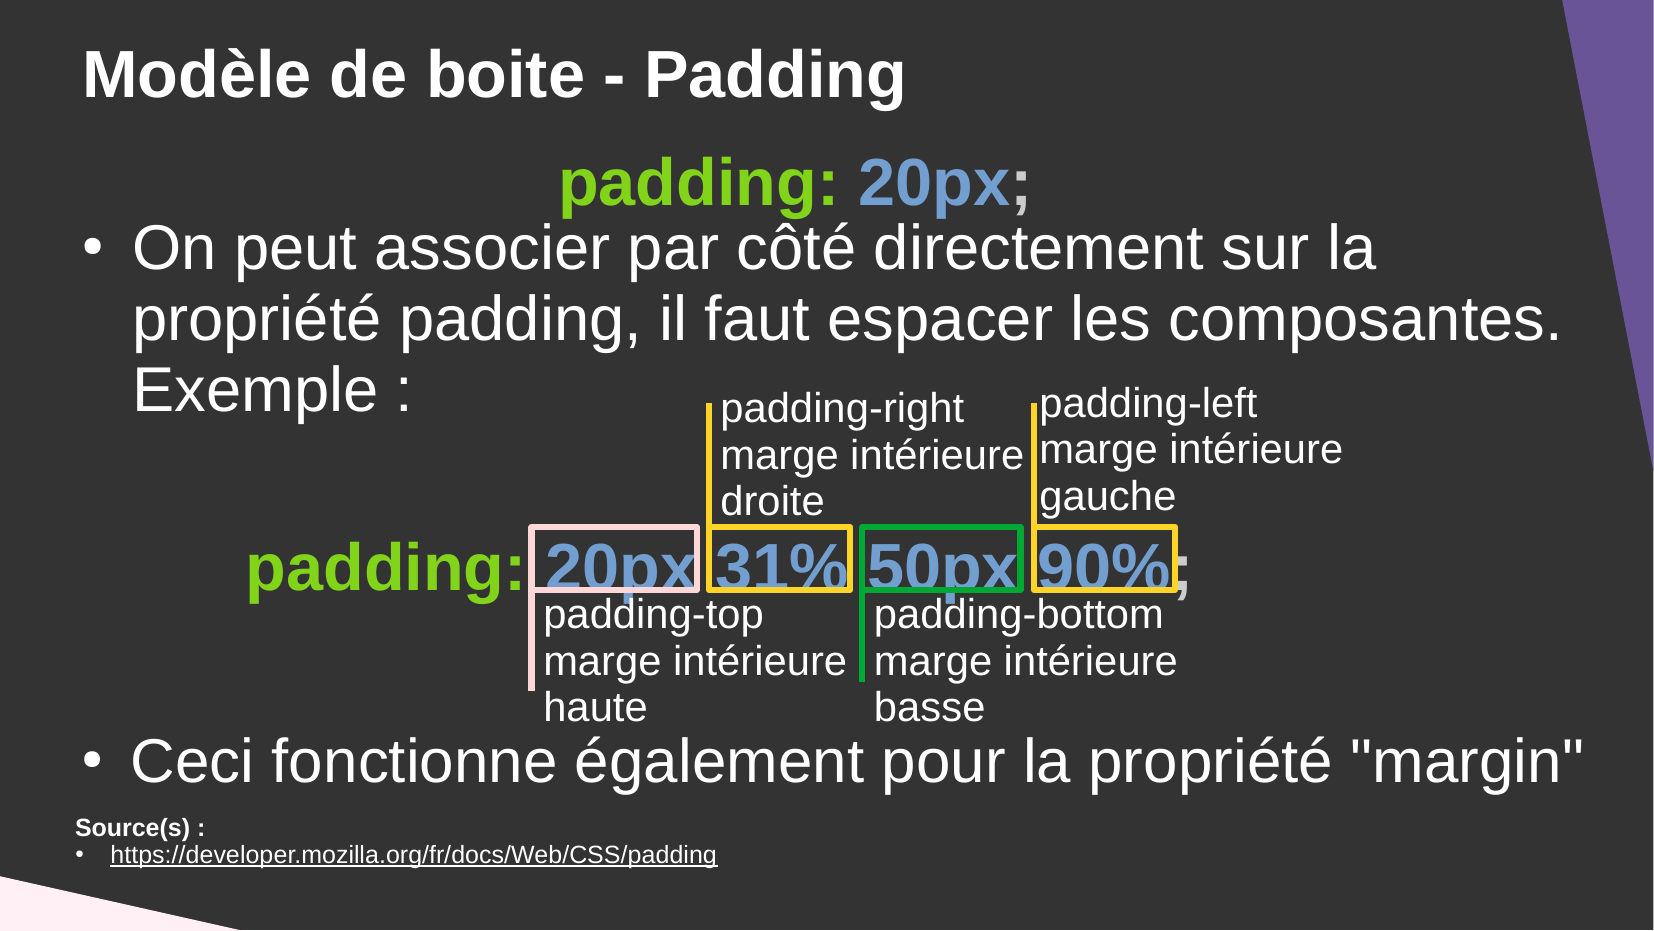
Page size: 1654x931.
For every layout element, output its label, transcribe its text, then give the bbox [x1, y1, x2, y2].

text_box Source(s) : https://developer.mozilla.org/fr/docs/Web/CSS/padding [60, 805, 1546, 913]
text_box padding: 20px 31% 50px 90%; [851, 525, 859, 613]
title padding-top marge intérieure haute [543, 591, 851, 726]
text_box [1562, 0, 1654, 475]
title padding-bottom marge intérieure basse [874, 591, 1182, 726]
title Modèle de boite - Padding [82, 37, 1571, 112]
text_box padding: 20px 31% 50px 90%; [535, 530, 694, 587]
list Ceci fonctionne également pour la propriété "margin" [64, 726, 1604, 815]
text_box padding: 20px 31% 50px 90%; [865, 530, 1017, 587]
text_box padding: 20px; [507, 137, 1083, 227]
title padding-right marge intérieure droite [720, 385, 1028, 525]
text_box padding: 20px 31% 50px 90%; [45, 522, 706, 613]
list On peut associer par côté directement sur la propriété padding, il faut espacer les composantes. Exemple : [64, 212, 1604, 426]
text_box padding: 20px 31% 50px 90%; [1037, 530, 1172, 587]
text_box padding: 20px 31% 50px 90%; [712, 530, 847, 587]
text_box [0, 876, 244, 931]
title padding-left marge intérieure gauche [1039, 379, 1347, 519]
text_box padding: 20px 31% 50px 90%; [1037, 522, 1394, 613]
